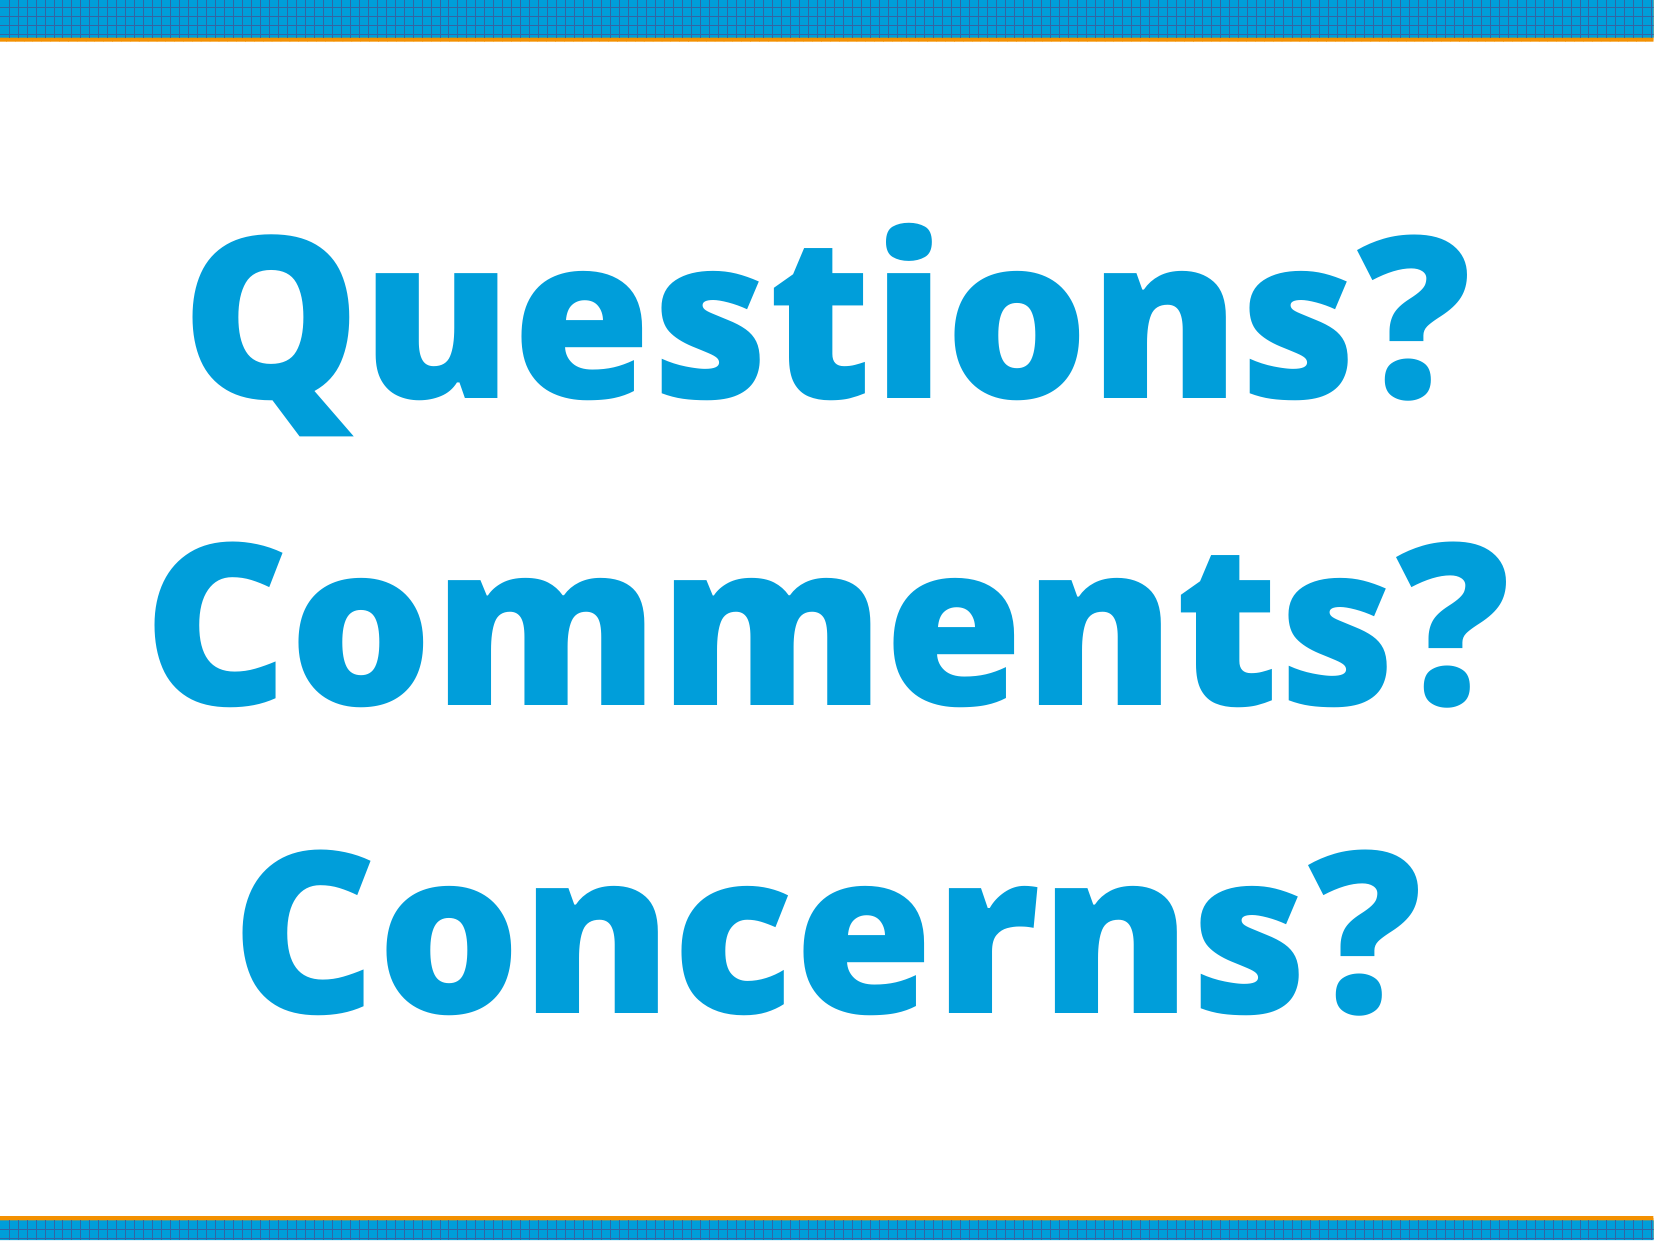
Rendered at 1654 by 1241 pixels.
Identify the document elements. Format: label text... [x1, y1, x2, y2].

subtitle Questions? Comments? Concerns? [82, 138, 1571, 1099]
